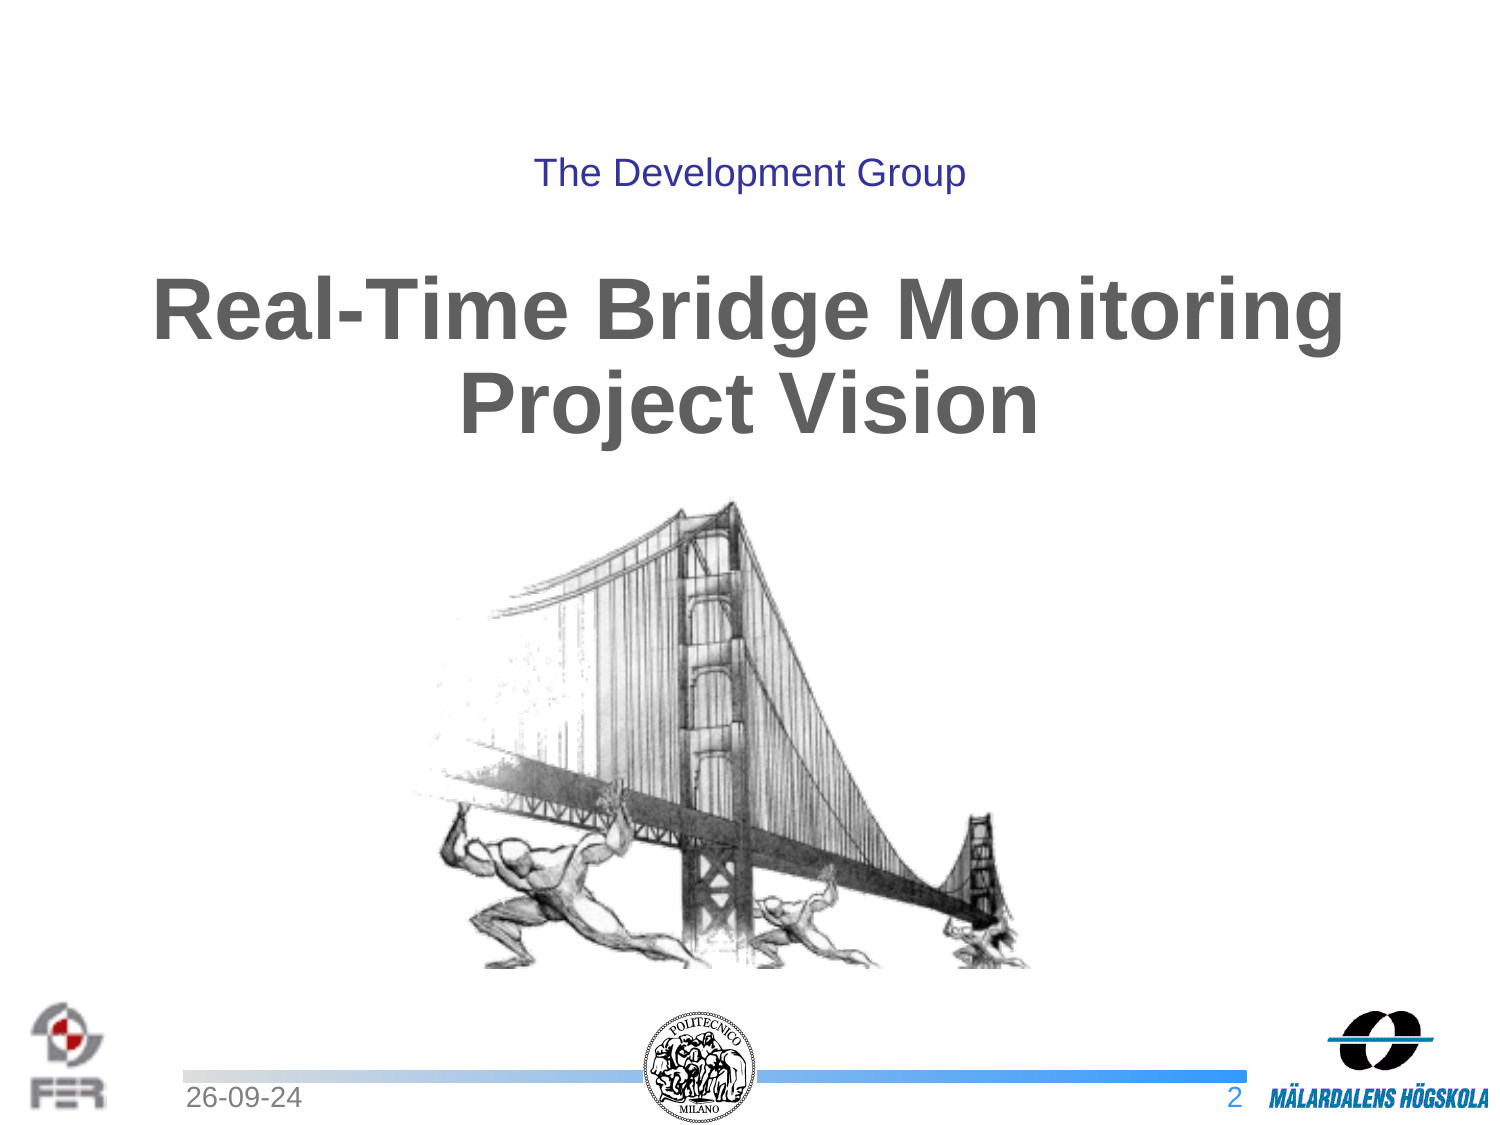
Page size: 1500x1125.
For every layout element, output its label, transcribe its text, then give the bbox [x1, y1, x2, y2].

text_box <numero> [1186, 1070, 1258, 1114]
picture [1435, 1096, 1441, 1104]
picture [29, 987, 107, 1125]
text_box Real-Time Bridge Monitoring Project Vision [31, 154, 1469, 562]
picture [1368, 1093, 1374, 1104]
picture [405, 496, 1031, 969]
text_box The Development Group [514, 137, 986, 204]
picture [1454, 1091, 1459, 1108]
text_box 13-10-23 [171, 1070, 396, 1114]
picture [643, 1011, 757, 1123]
picture [1269, 1011, 1488, 1108]
